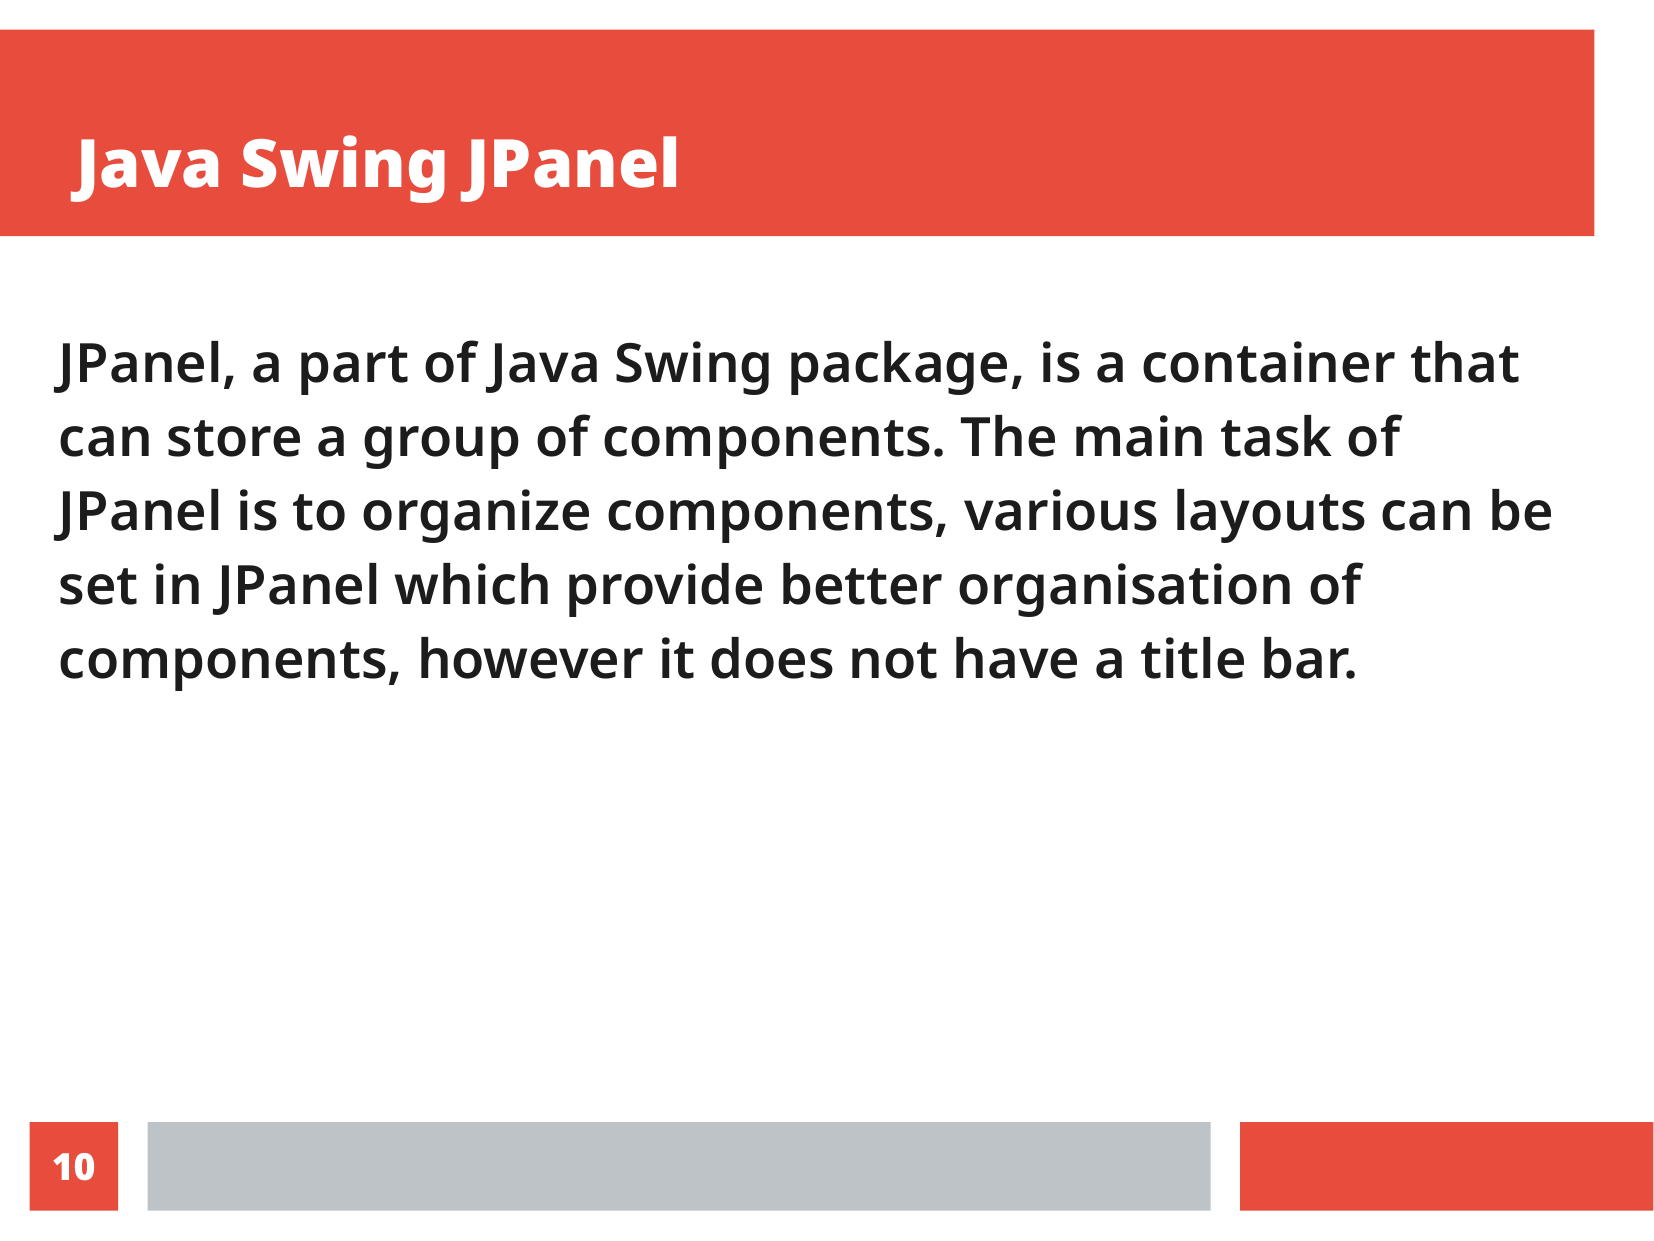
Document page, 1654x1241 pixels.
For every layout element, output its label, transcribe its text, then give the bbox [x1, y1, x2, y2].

title Java Swing JPanel [59, 59, 1595, 207]
list JPanel, a part of Java Swing package, is a container that can store a group of components. The main task of JPanel is to organize components, various layouts can be set in JPanel which provide better organisation of components, however it does not have a title bar. [59, 324, 1565, 1093]
